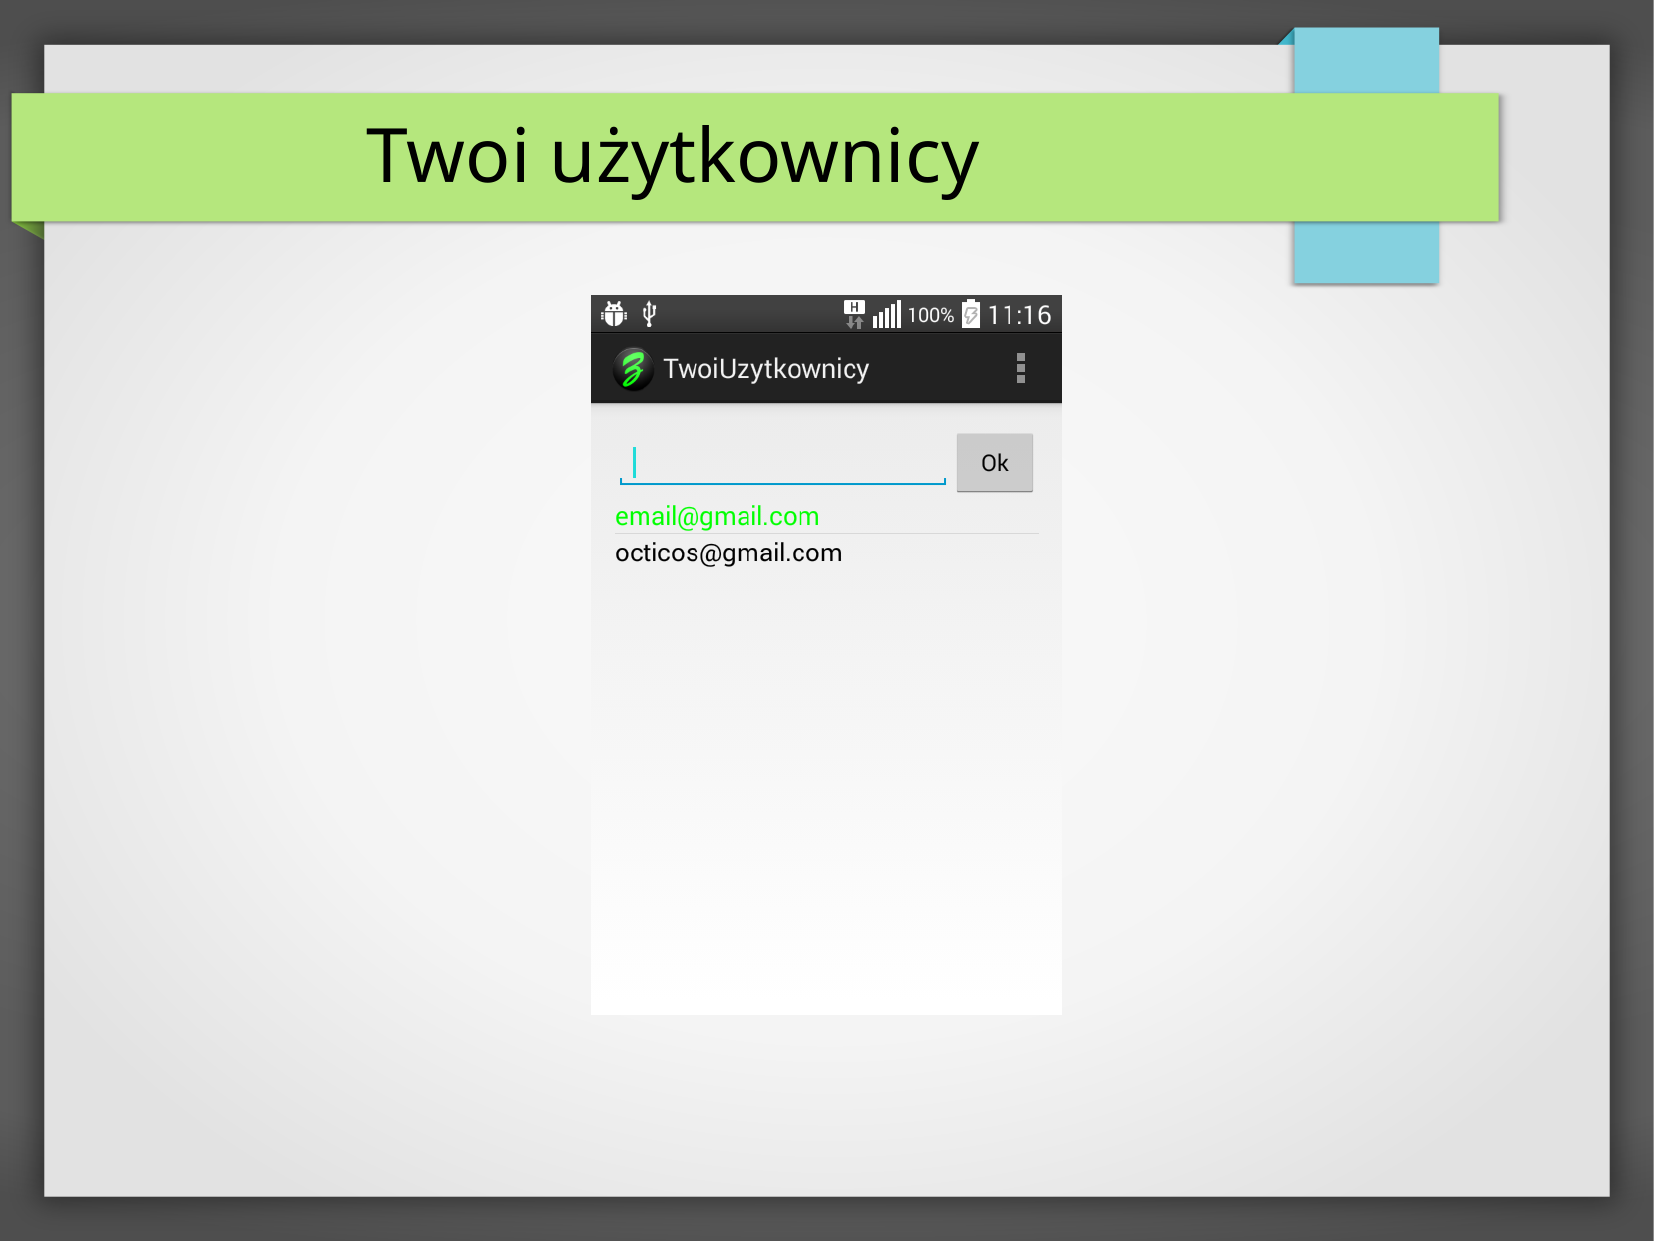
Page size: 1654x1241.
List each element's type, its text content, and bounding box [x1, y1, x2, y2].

picture [0, 0, 1654, 1241]
title Twoi użytkownicy [82, 94, 1264, 213]
